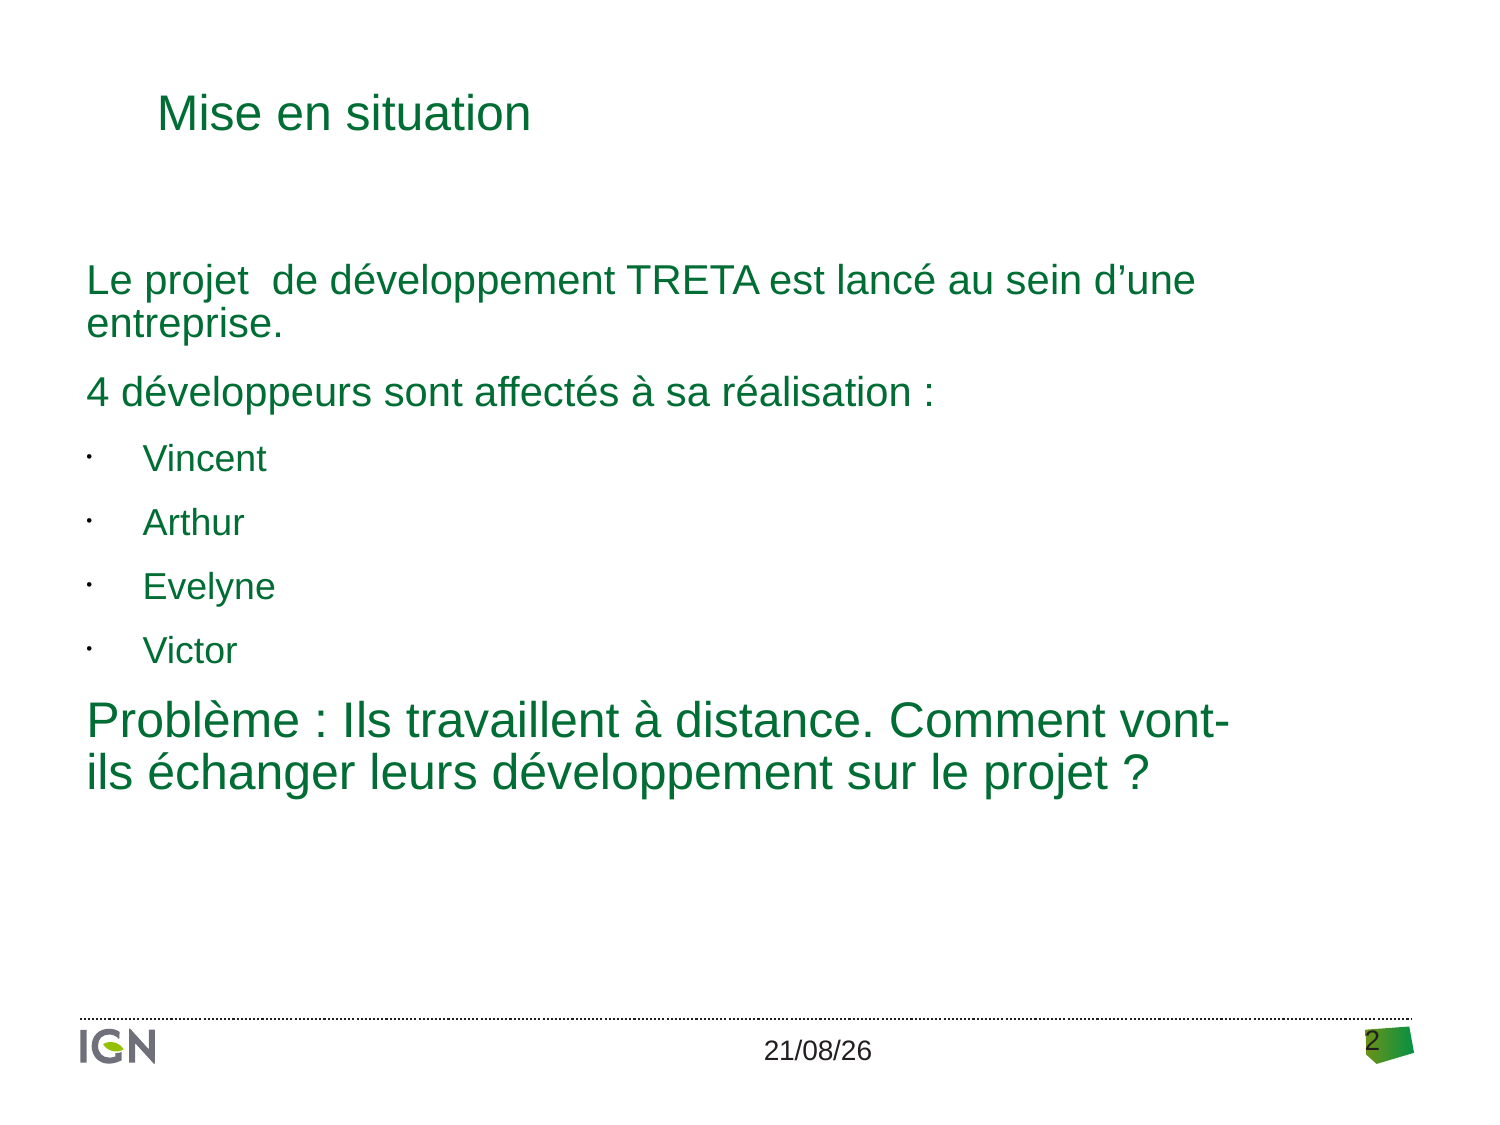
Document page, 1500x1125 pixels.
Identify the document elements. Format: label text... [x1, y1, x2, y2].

list Le projet de développement TRETA est lancé au sein d’une entreprise. 4 développeurs sont affectés à sa réalisation : Vincent Arthur Evelyne Victor Problème : Ils travaillent à distance. Comment vont-ils échanger leurs développement sur le projet ? [71, 252, 1272, 1002]
slide_number <numéro> [1349, 1015, 1428, 1076]
slide_number 25/03/21 [749, 1025, 894, 1064]
title Mise en situation [142, 81, 1340, 141]
